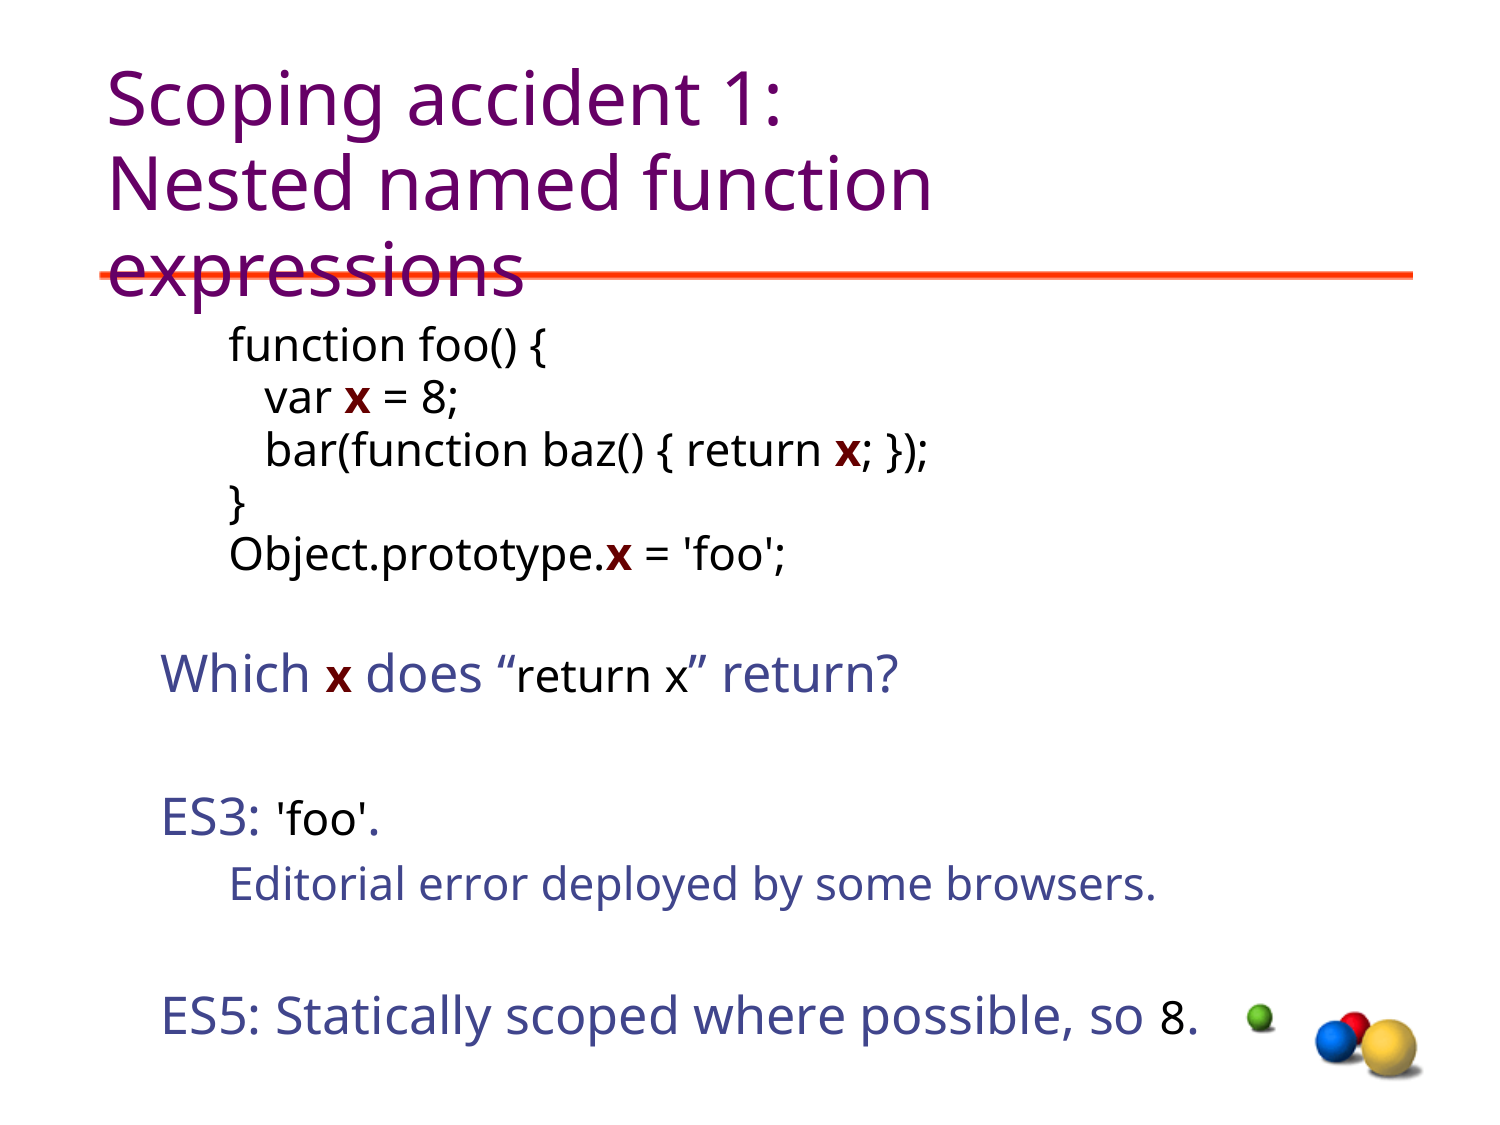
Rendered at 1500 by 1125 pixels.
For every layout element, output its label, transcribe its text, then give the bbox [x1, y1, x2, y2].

picture [230, 271, 240, 280]
picture [172, 271, 194, 280]
picture [392, 271, 402, 280]
picture [1224, 999, 1449, 1083]
picture [247, 271, 269, 280]
title Scoping accident 1: Nested named function expressions [106, 57, 1369, 231]
picture [484, 271, 511, 280]
subtitle function foo() { var x = 8; bar(function baz() { return x; }); } Object.prototype.x = 'foo'; Which x does “return x” return? ES3: 'foo'. Editorial error deployed by some browsers. ES5: Statically scoped where possible, so 8. [144, 320, 1407, 1045]
picture [360, 271, 385, 280]
picture [117, 271, 164, 280]
picture [201, 271, 223, 280]
picture [324, 271, 364, 280]
picture [276, 271, 328, 280]
picture [507, 271, 1413, 280]
picture [439, 271, 450, 280]
picture [409, 271, 432, 280]
picture [99, 271, 110, 280]
picture [457, 271, 478, 280]
